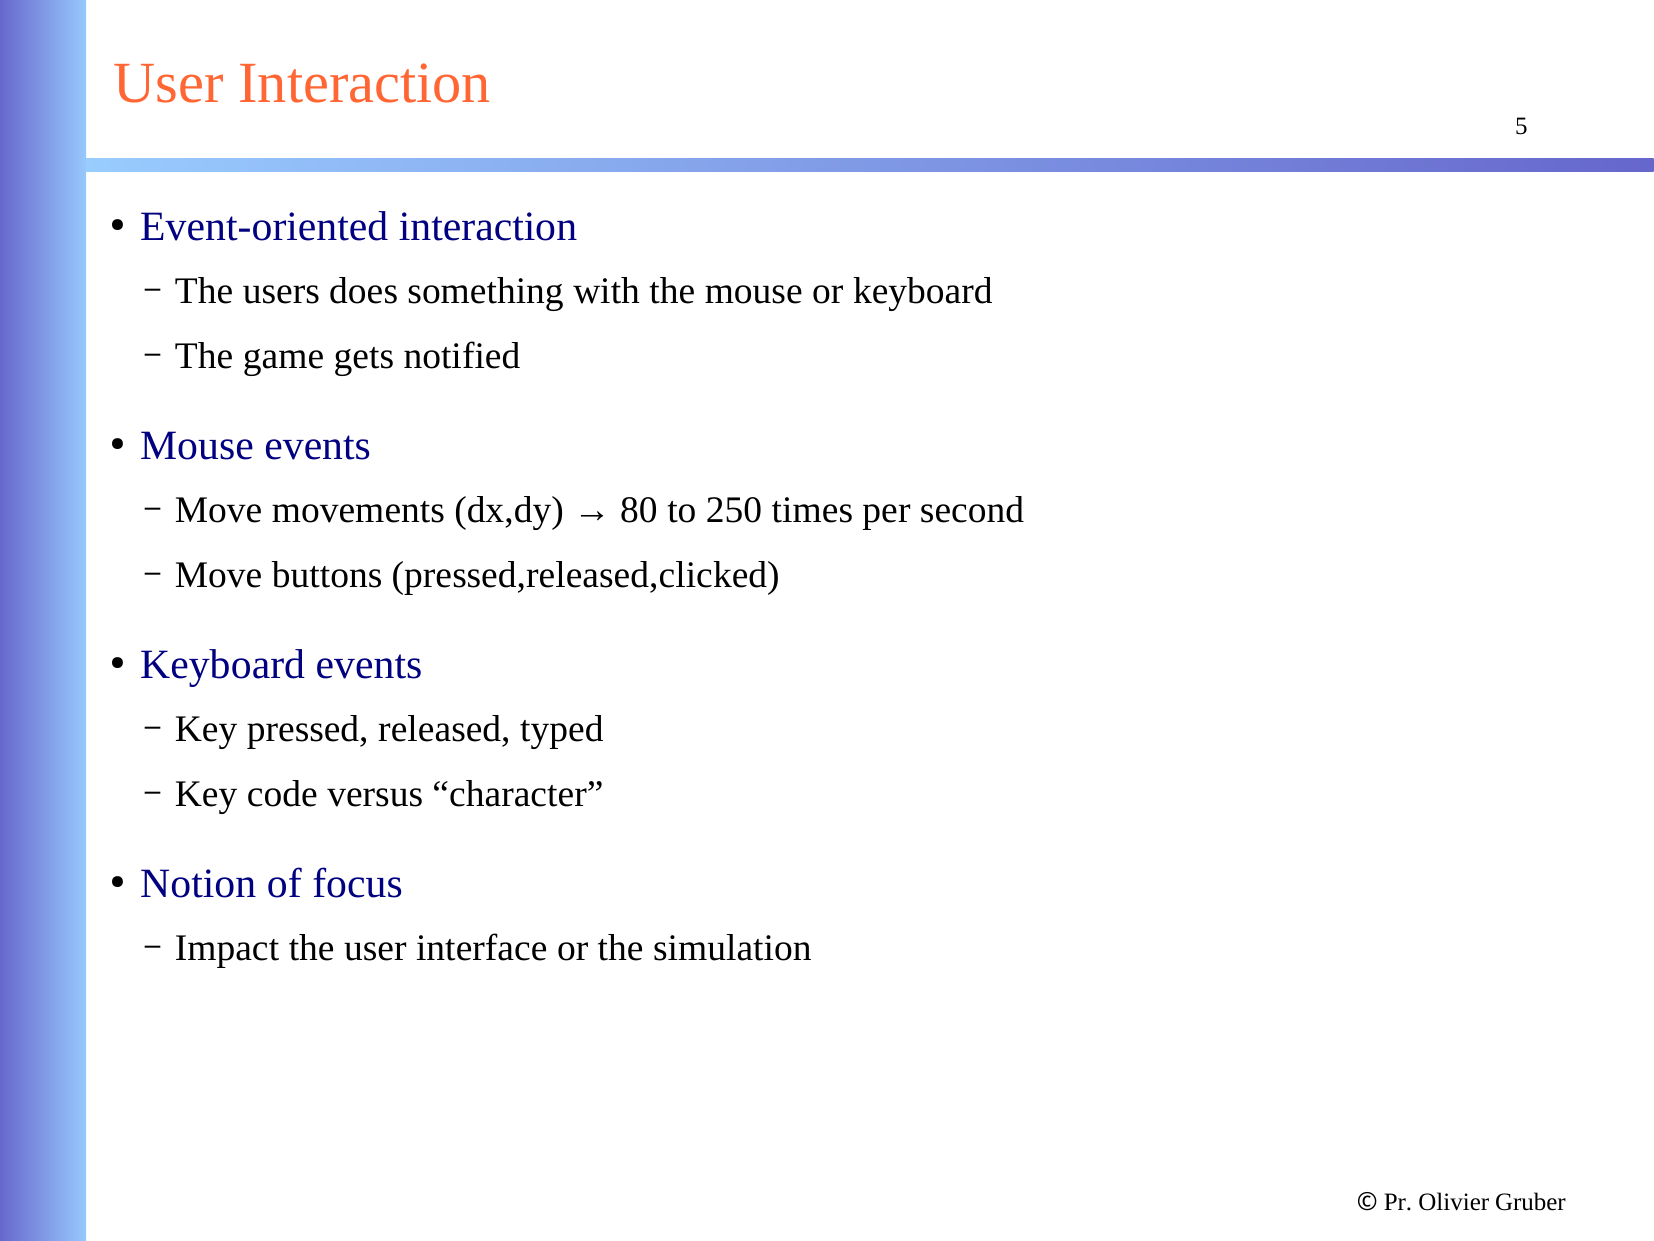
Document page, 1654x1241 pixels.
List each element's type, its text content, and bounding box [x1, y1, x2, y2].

list Event-oriented interaction The users does something with the mouse or keyboard The game gets notified Mouse events Move movements (dx,dy) → 80 to 250 times per second Move buttons (pressed,released,clicked) Keyboard events Key pressed, released, typed Key code versus “character” Notion of focus Impact the user interface or the simulation [92, 203, 1626, 969]
title User Interaction [113, 15, 1526, 150]
